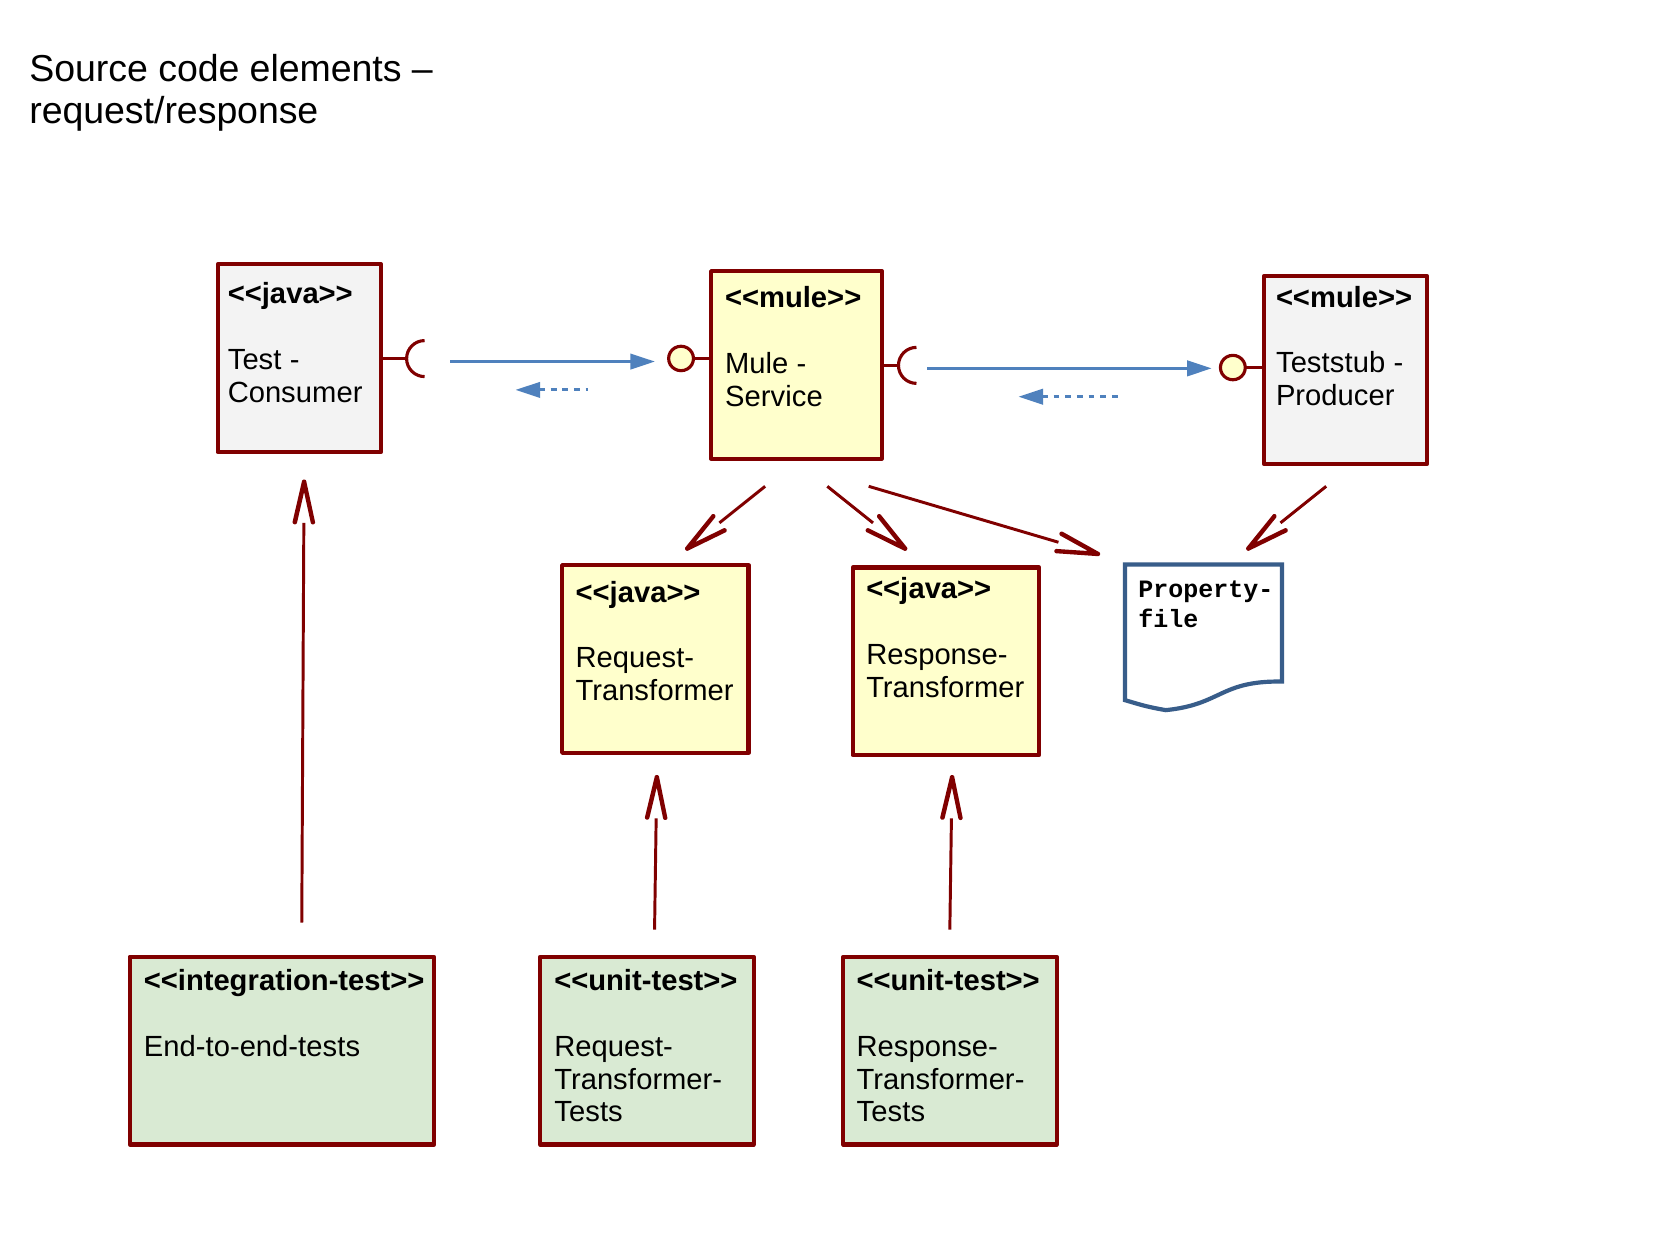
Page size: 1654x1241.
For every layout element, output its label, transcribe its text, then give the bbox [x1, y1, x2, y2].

text_box Source code elements – request/response [14, 40, 460, 140]
text_box [129, 1071, 435, 1145]
text_box <<integration-test>> End-to-end-tests [129, 956, 464, 1071]
text_box <<mule>> Teststub - Producer [1261, 273, 1453, 420]
text_box [852, 711, 1040, 756]
text_box [540, 1136, 754, 1145]
text_box <<java>> Request-Transformer [560, 568, 767, 715]
text_box [843, 1136, 1057, 1145]
text_box <<unit-test>> Response-Transformer- Tests [841, 956, 1085, 1136]
text_box <<java>> Test - Consumer [213, 269, 388, 416]
text_box [1220, 355, 1246, 380]
text_box [217, 264, 382, 269]
text_box <<java>> Response-Transformer [851, 564, 1058, 711]
text_box <<unit-test>> Request-Transformer- Tests [539, 956, 782, 1136]
text_box [711, 420, 882, 459]
text_box <<mule>> Mule - Service [710, 273, 910, 420]
text_box Property- file [1123, 564, 1307, 640]
text_box [1263, 420, 1428, 464]
text_box [217, 416, 382, 452]
text_box [668, 346, 694, 371]
text_box [1125, 640, 1282, 711]
text_box [562, 715, 749, 753]
